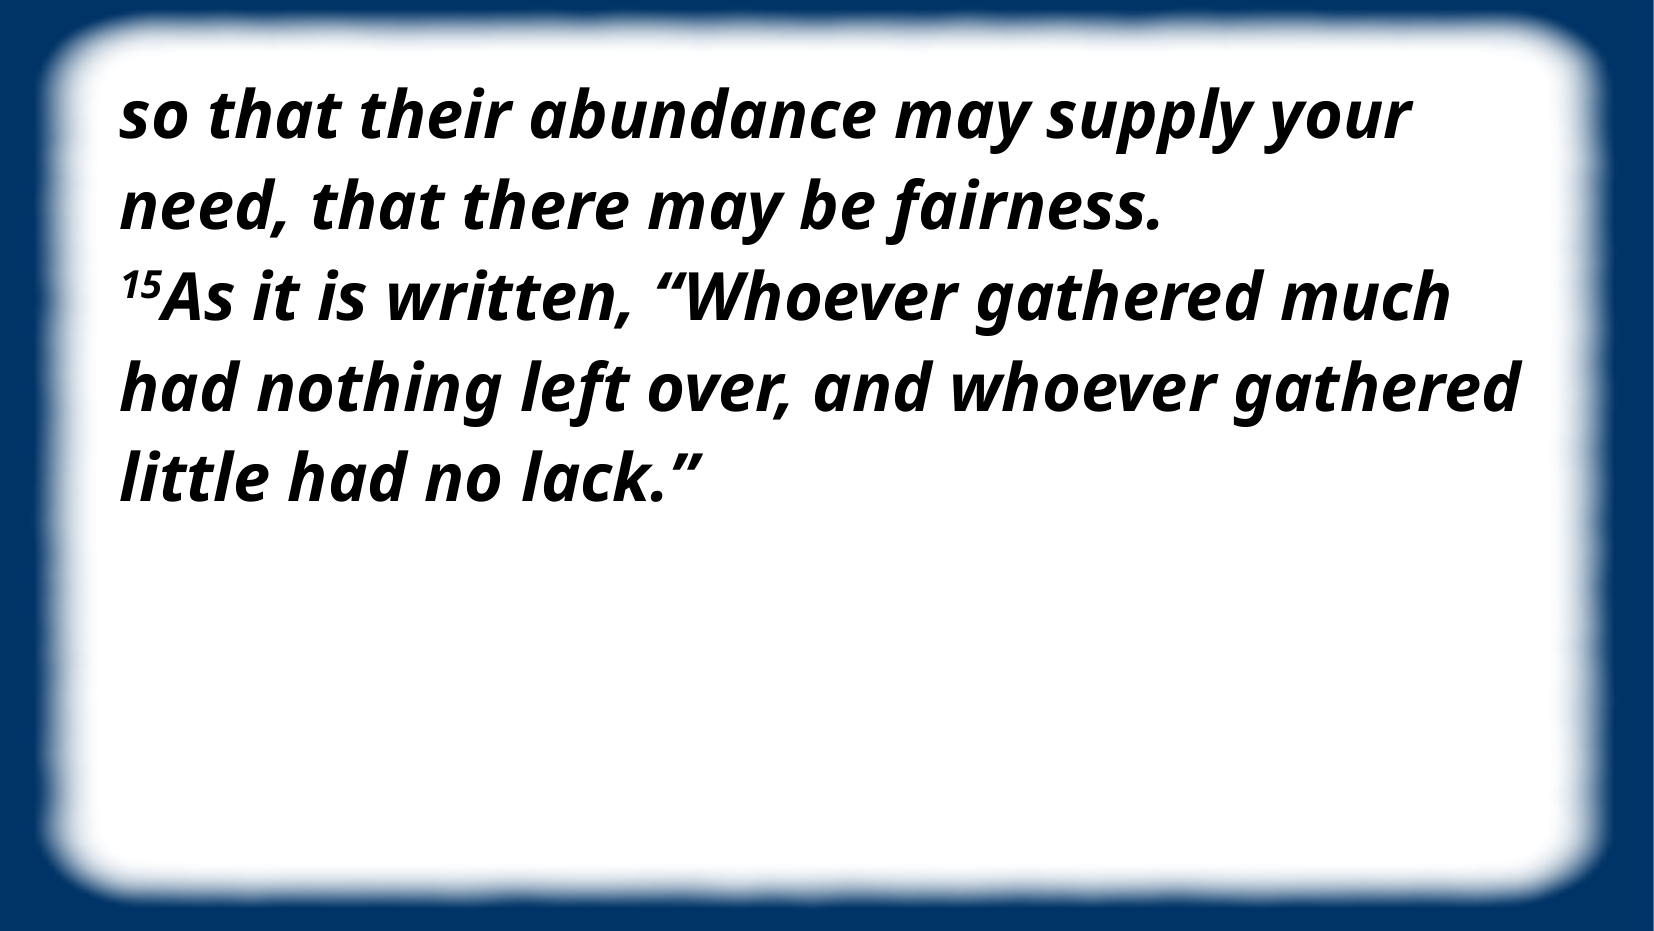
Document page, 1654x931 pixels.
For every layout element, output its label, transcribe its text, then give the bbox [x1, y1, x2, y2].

picture [0, 0, 1654, 931]
text_box so that their abundance may supply your need, that there may be fairness. 15As it is written, “Whoever gathered much had nothing left over, and whoever gathered little had no lack.” [105, 60, 1546, 586]
